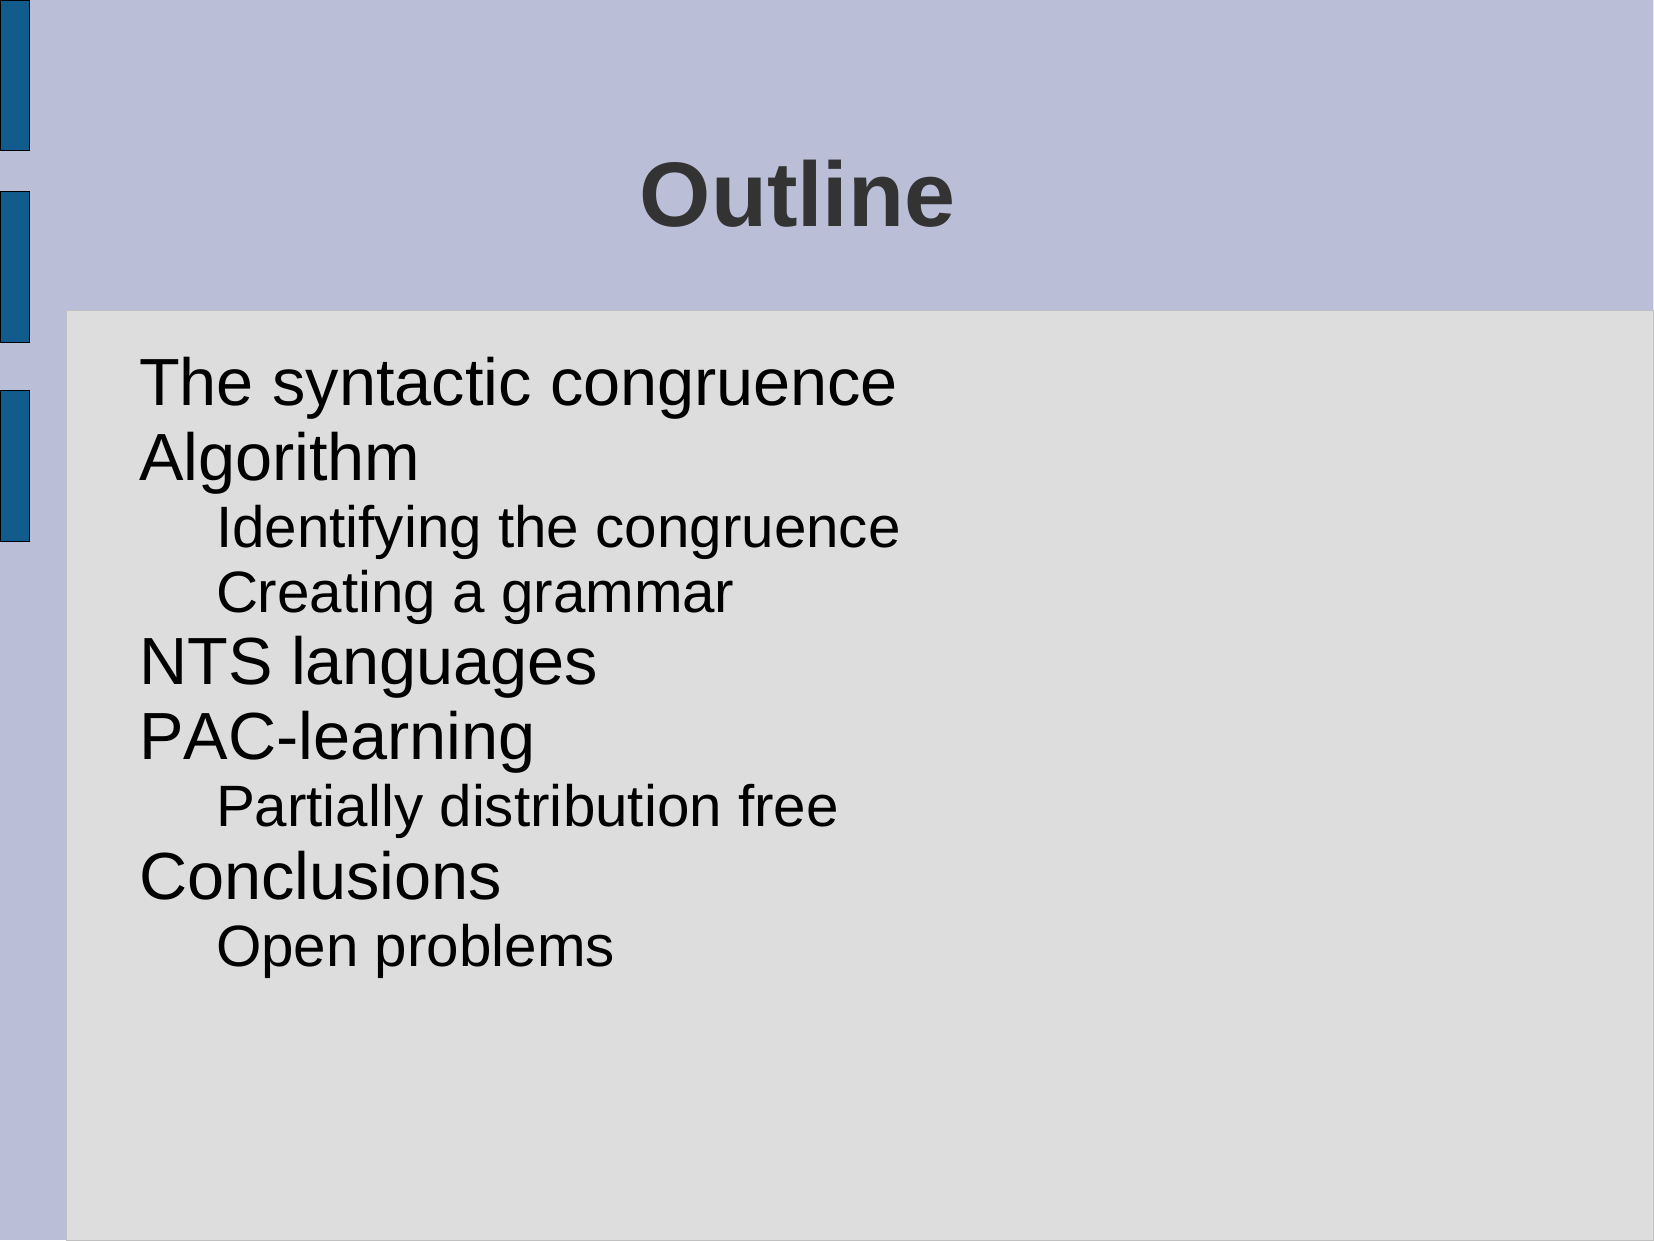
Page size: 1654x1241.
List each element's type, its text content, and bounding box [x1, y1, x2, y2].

list The syntactic congruence Algorithm Identifying the congruence Creating a grammar NTS languages PAC-learning Partially distribution free Conclusions Open problems [121, 344, 1534, 1127]
title Outline [121, 91, 1534, 299]
